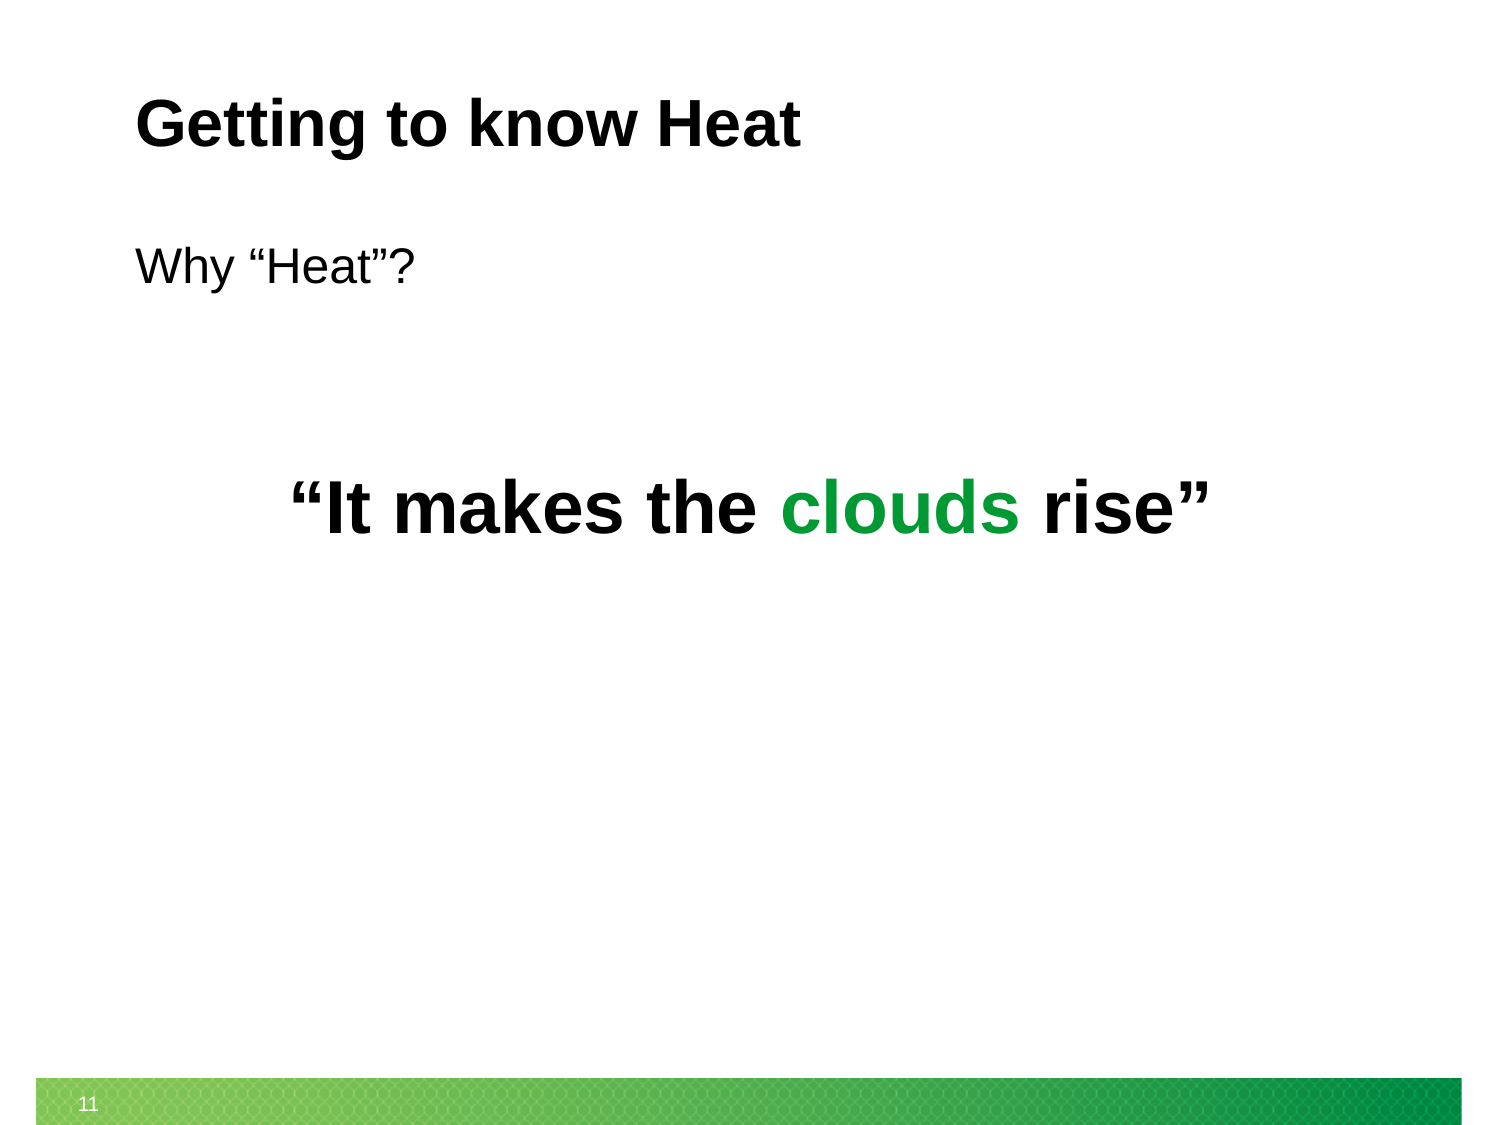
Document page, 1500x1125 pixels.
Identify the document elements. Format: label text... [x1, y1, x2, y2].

title Getting to know Heat [135, 41, 1372, 204]
text_box “It makes the clouds rise” [188, 458, 1314, 558]
picture [36, 1078, 1462, 1125]
list Why “Heat”? [135, 238, 1372, 361]
